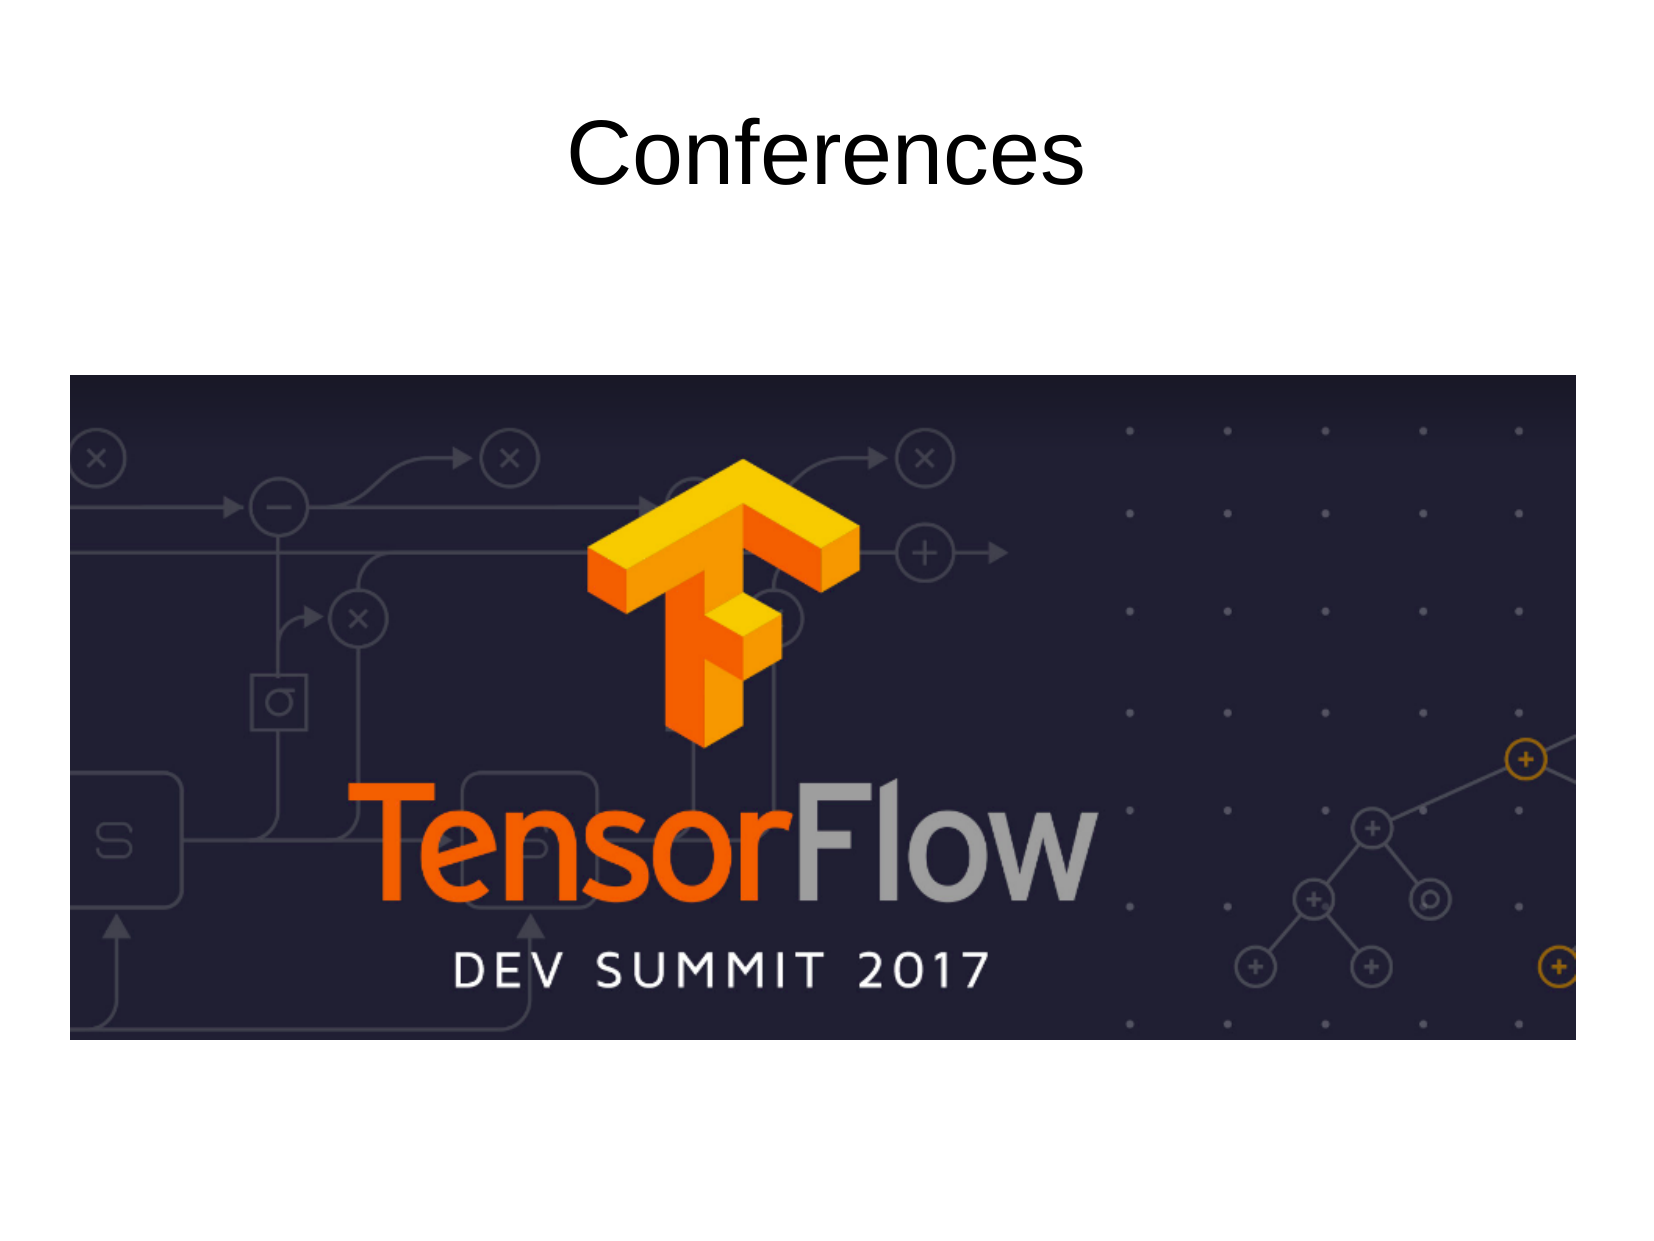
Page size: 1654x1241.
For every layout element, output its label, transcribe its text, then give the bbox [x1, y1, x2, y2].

title Conferences [82, 49, 1571, 257]
picture [70, 375, 1576, 1040]
